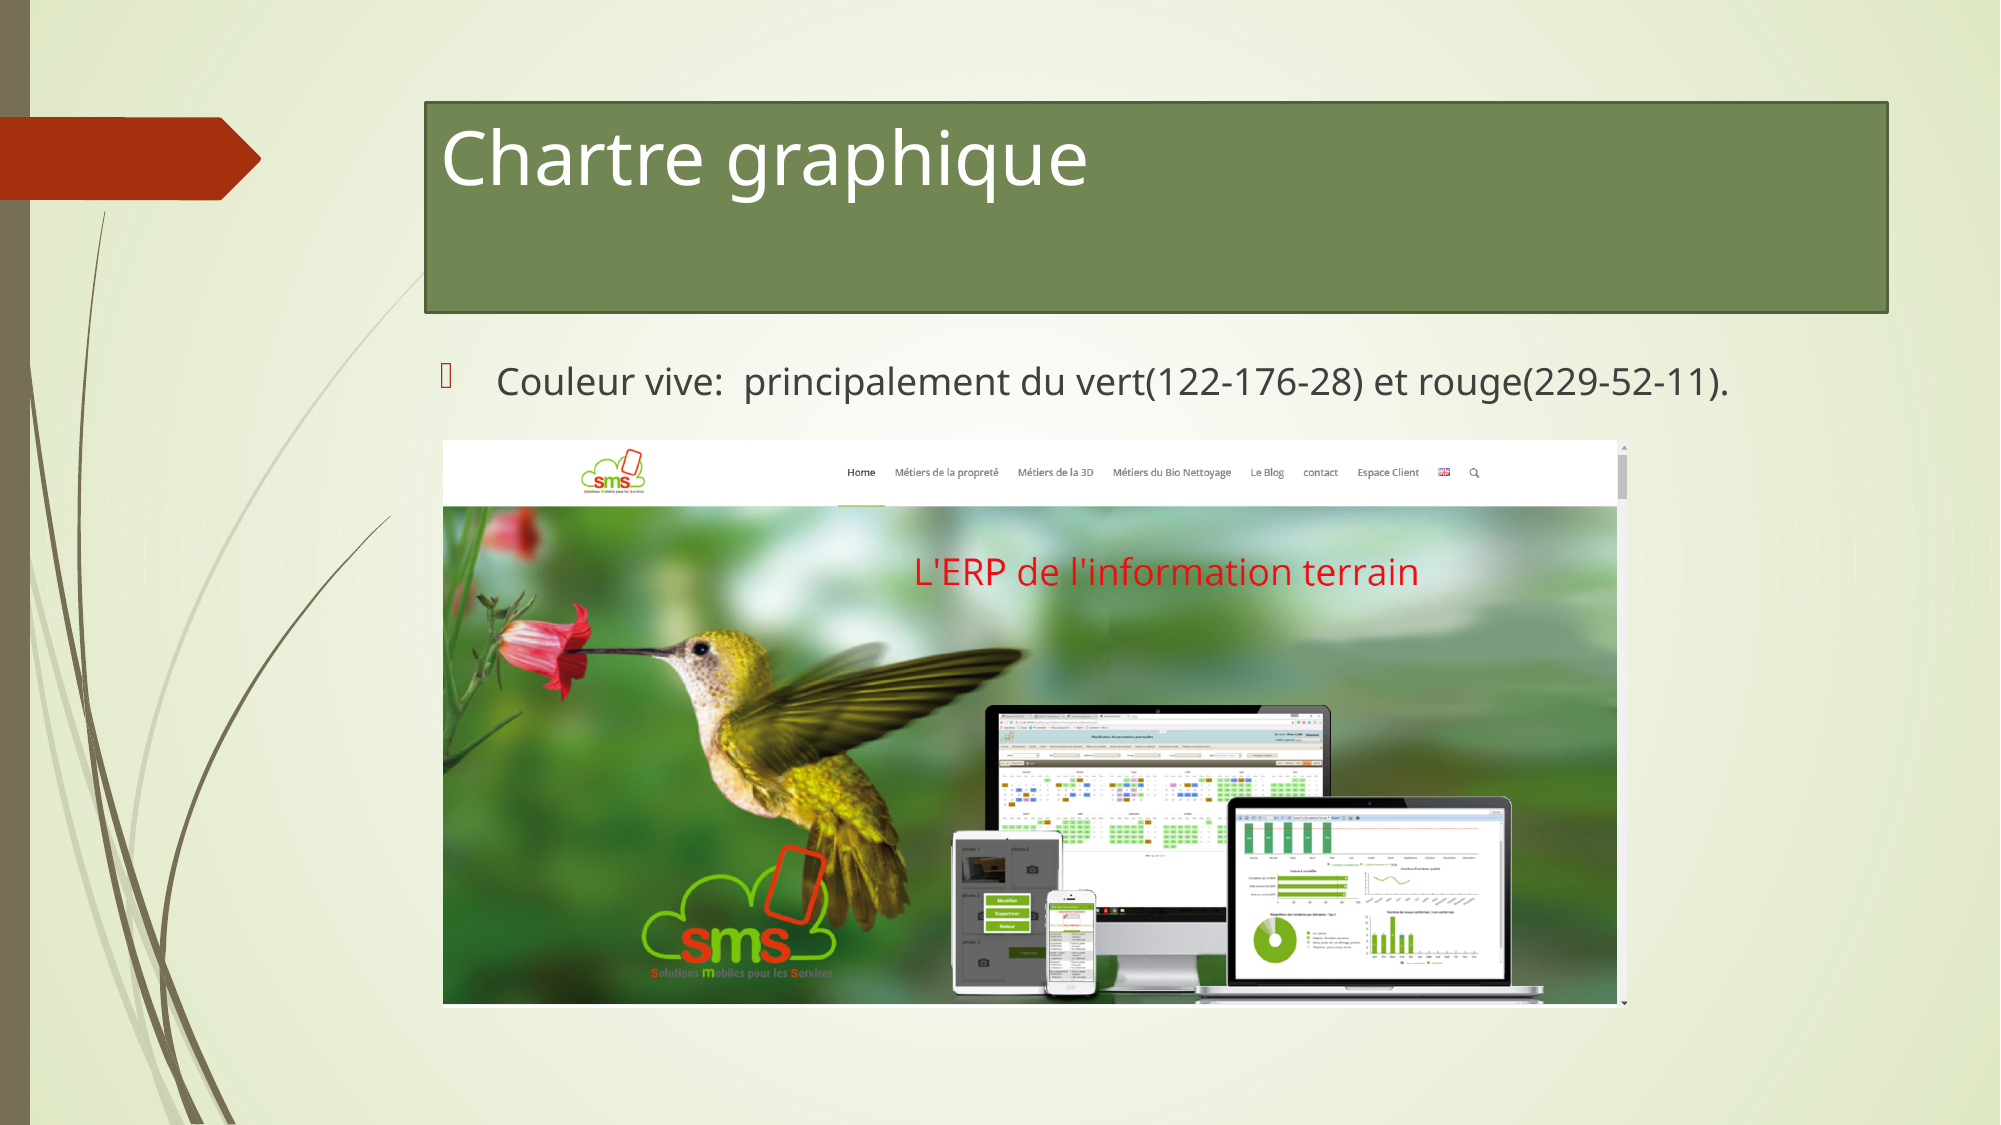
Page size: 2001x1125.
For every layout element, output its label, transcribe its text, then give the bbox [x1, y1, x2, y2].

list Couleur vive: principalement du vert(122-176-28) et rouge(229-52-11). [424, 350, 1938, 1098]
title Chartre graphique [425, 102, 1888, 313]
picture [443, 440, 1627, 1008]
